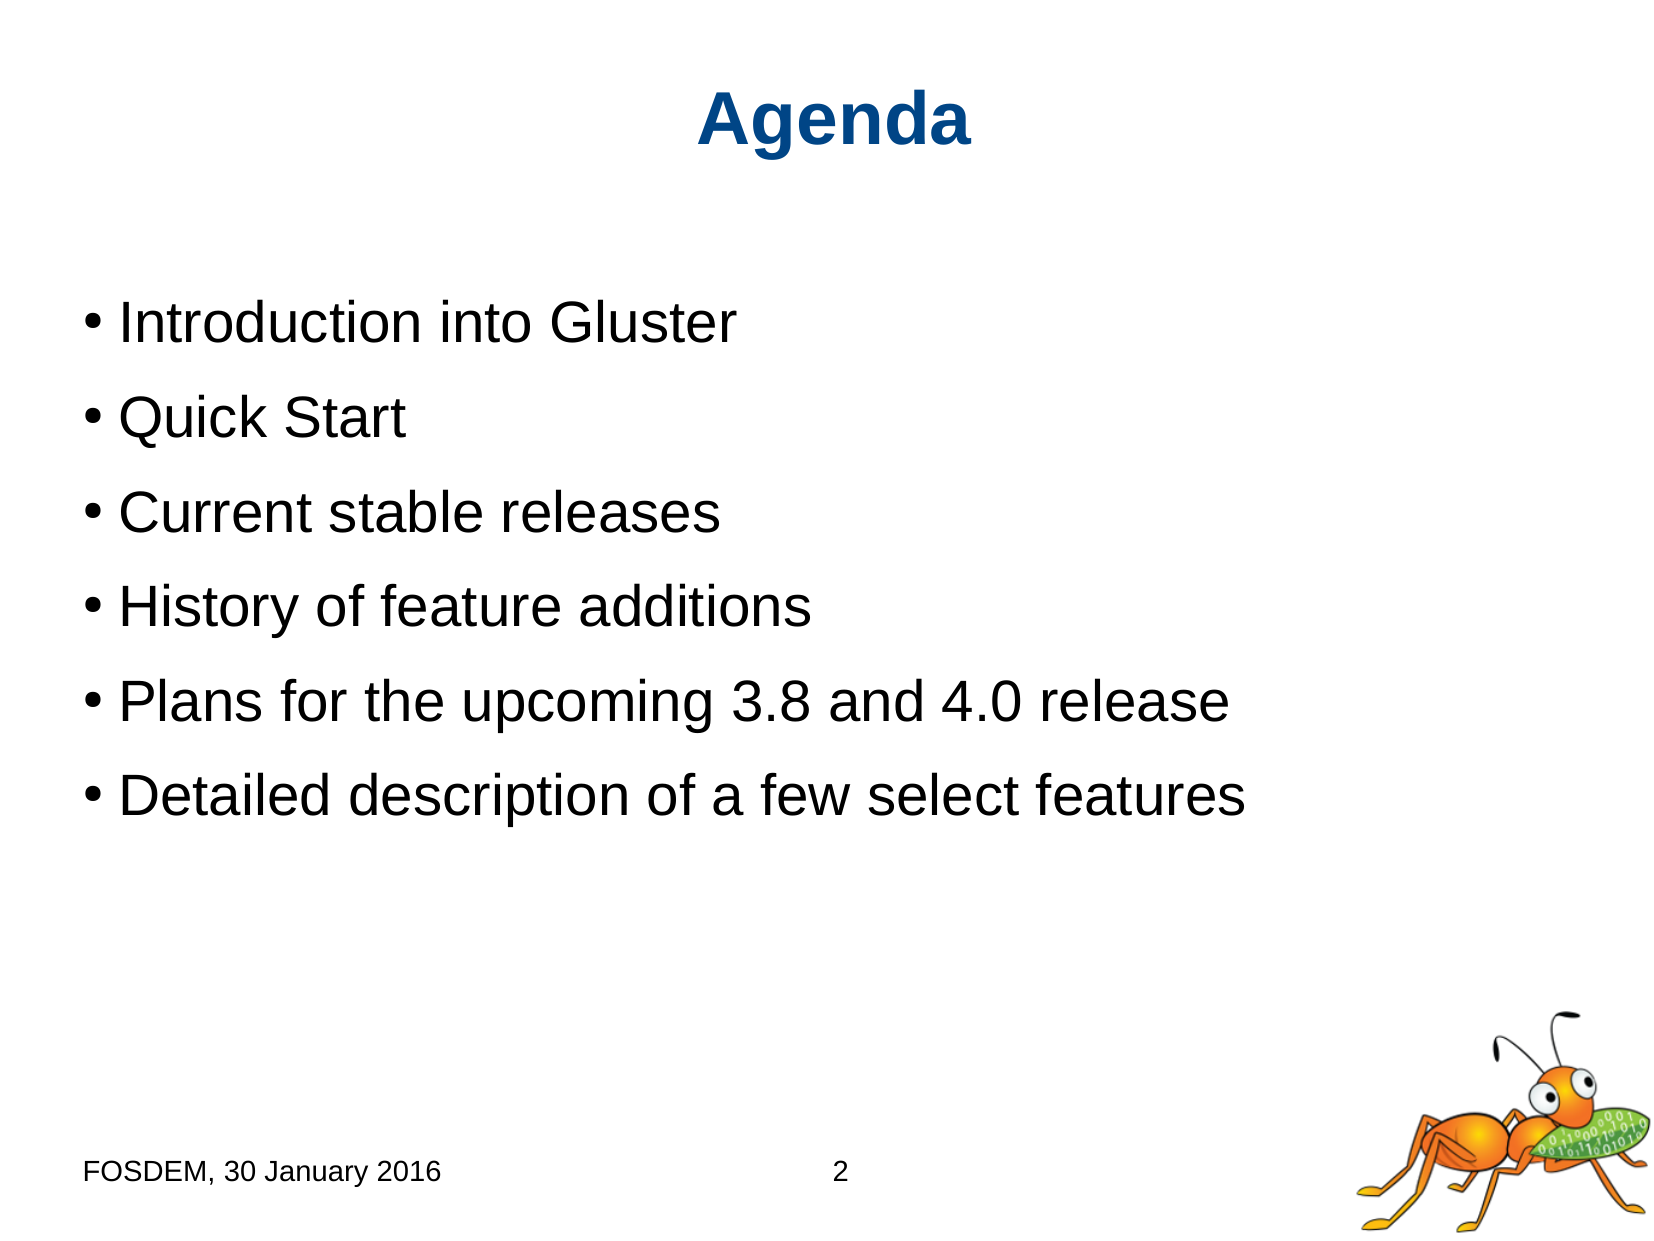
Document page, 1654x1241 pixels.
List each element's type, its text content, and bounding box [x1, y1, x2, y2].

picture [1353, 1009, 1654, 1235]
title Agenda [90, 15, 1579, 223]
list Introduction into Gluster Quick Start Current stable releases History of feature additions Plans for the upcoming 3.8 and 4.0 release Detailed description of a few select features [82, 290, 1571, 1010]
